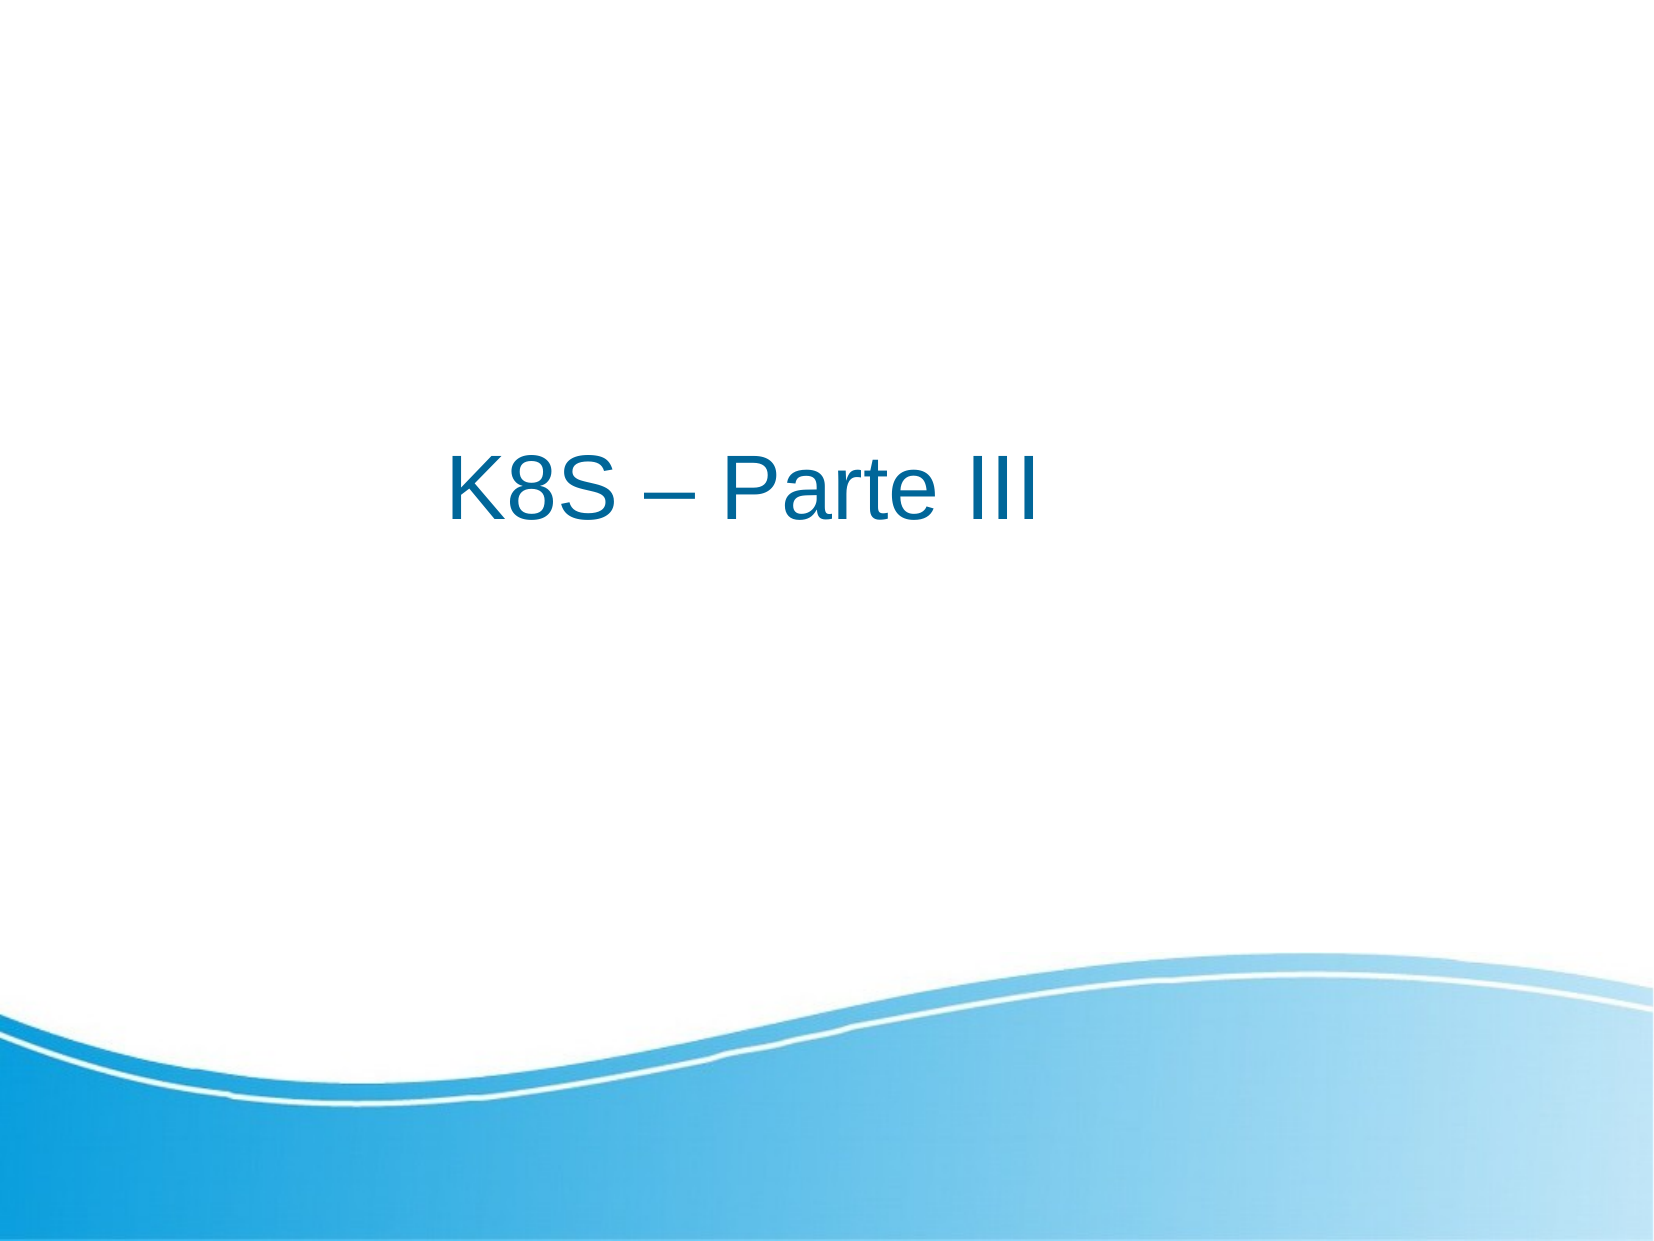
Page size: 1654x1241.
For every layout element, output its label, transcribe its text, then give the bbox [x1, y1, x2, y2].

picture [0, 952, 1654, 1241]
title K8S – Parte III [0, 384, 1489, 592]
